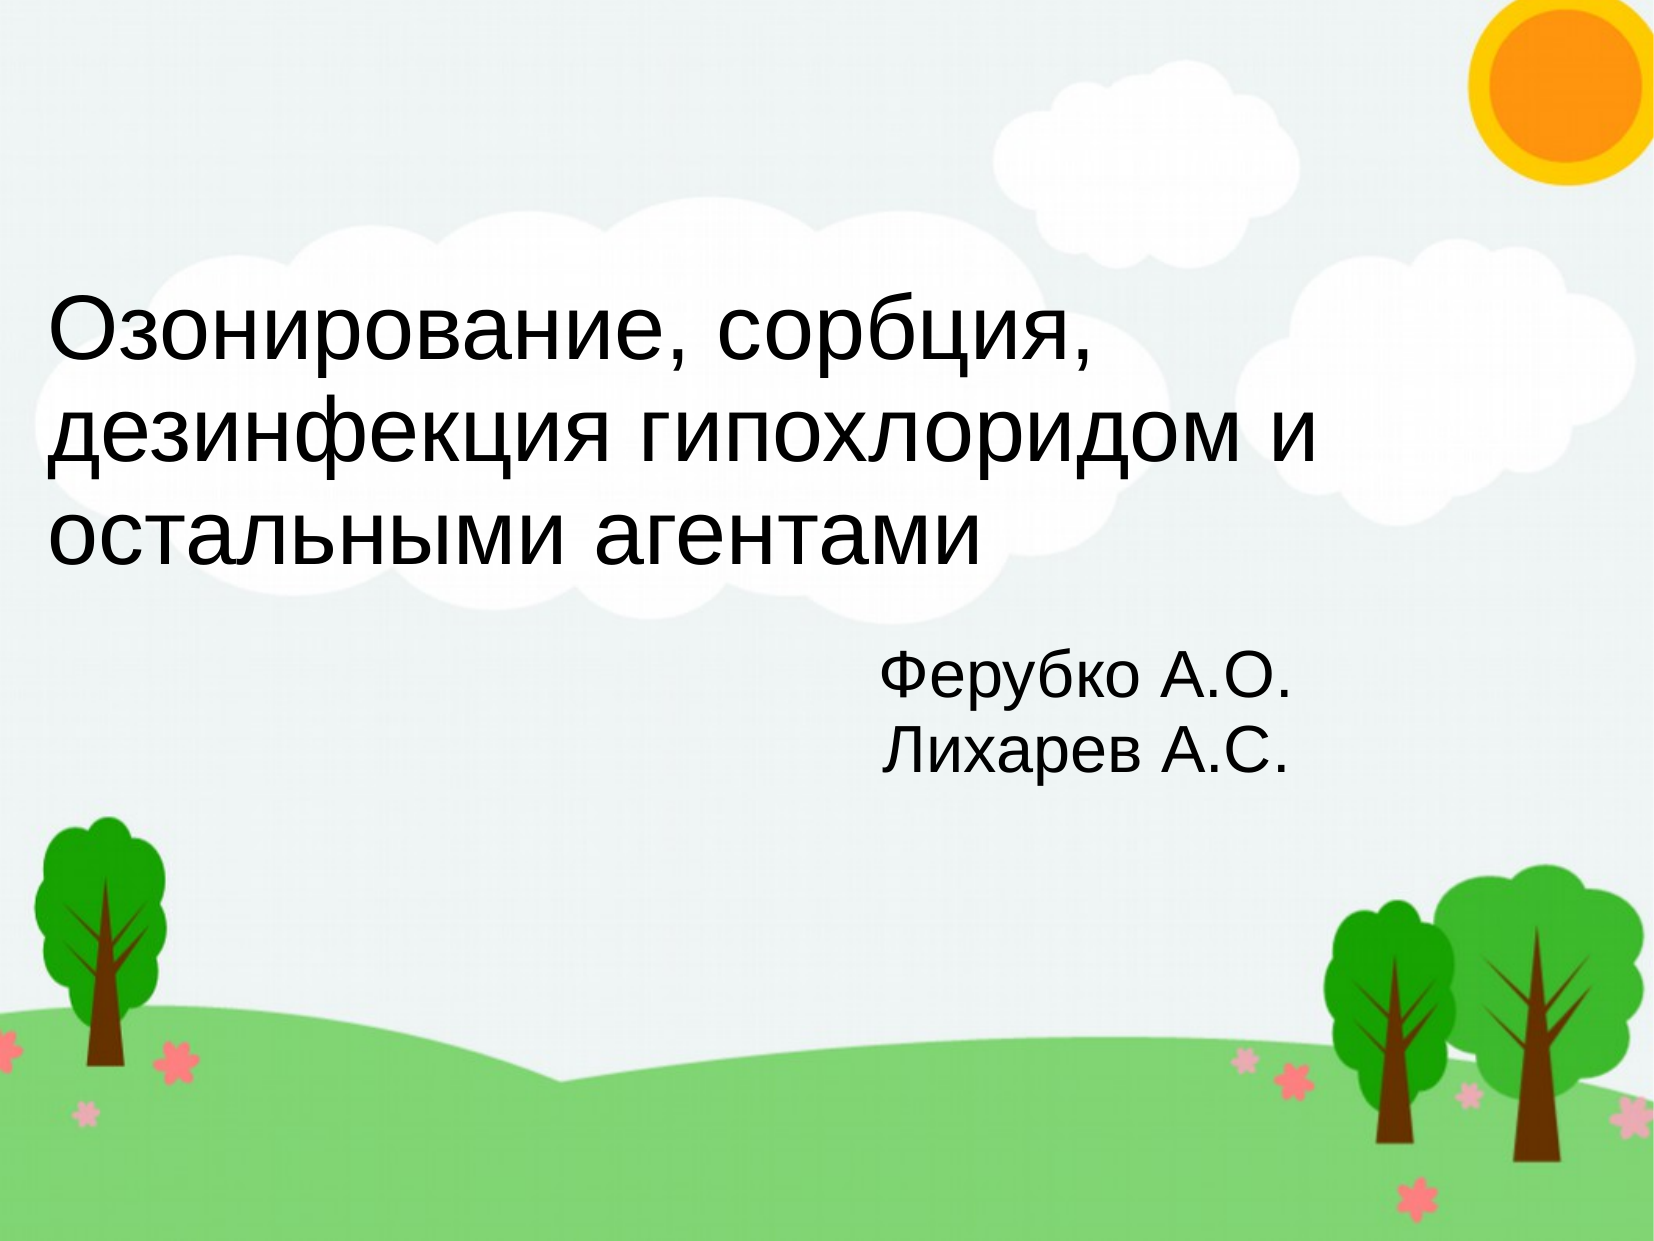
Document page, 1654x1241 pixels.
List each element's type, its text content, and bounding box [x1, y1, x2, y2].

picture [0, 0, 1654, 1241]
title Озонирование, сорбция, дезинфекция гипохлоридом и остальными агентами [47, 276, 1512, 584]
subtitle Ферубко А.О. Лихарев А.С. [661, 632, 1512, 792]
